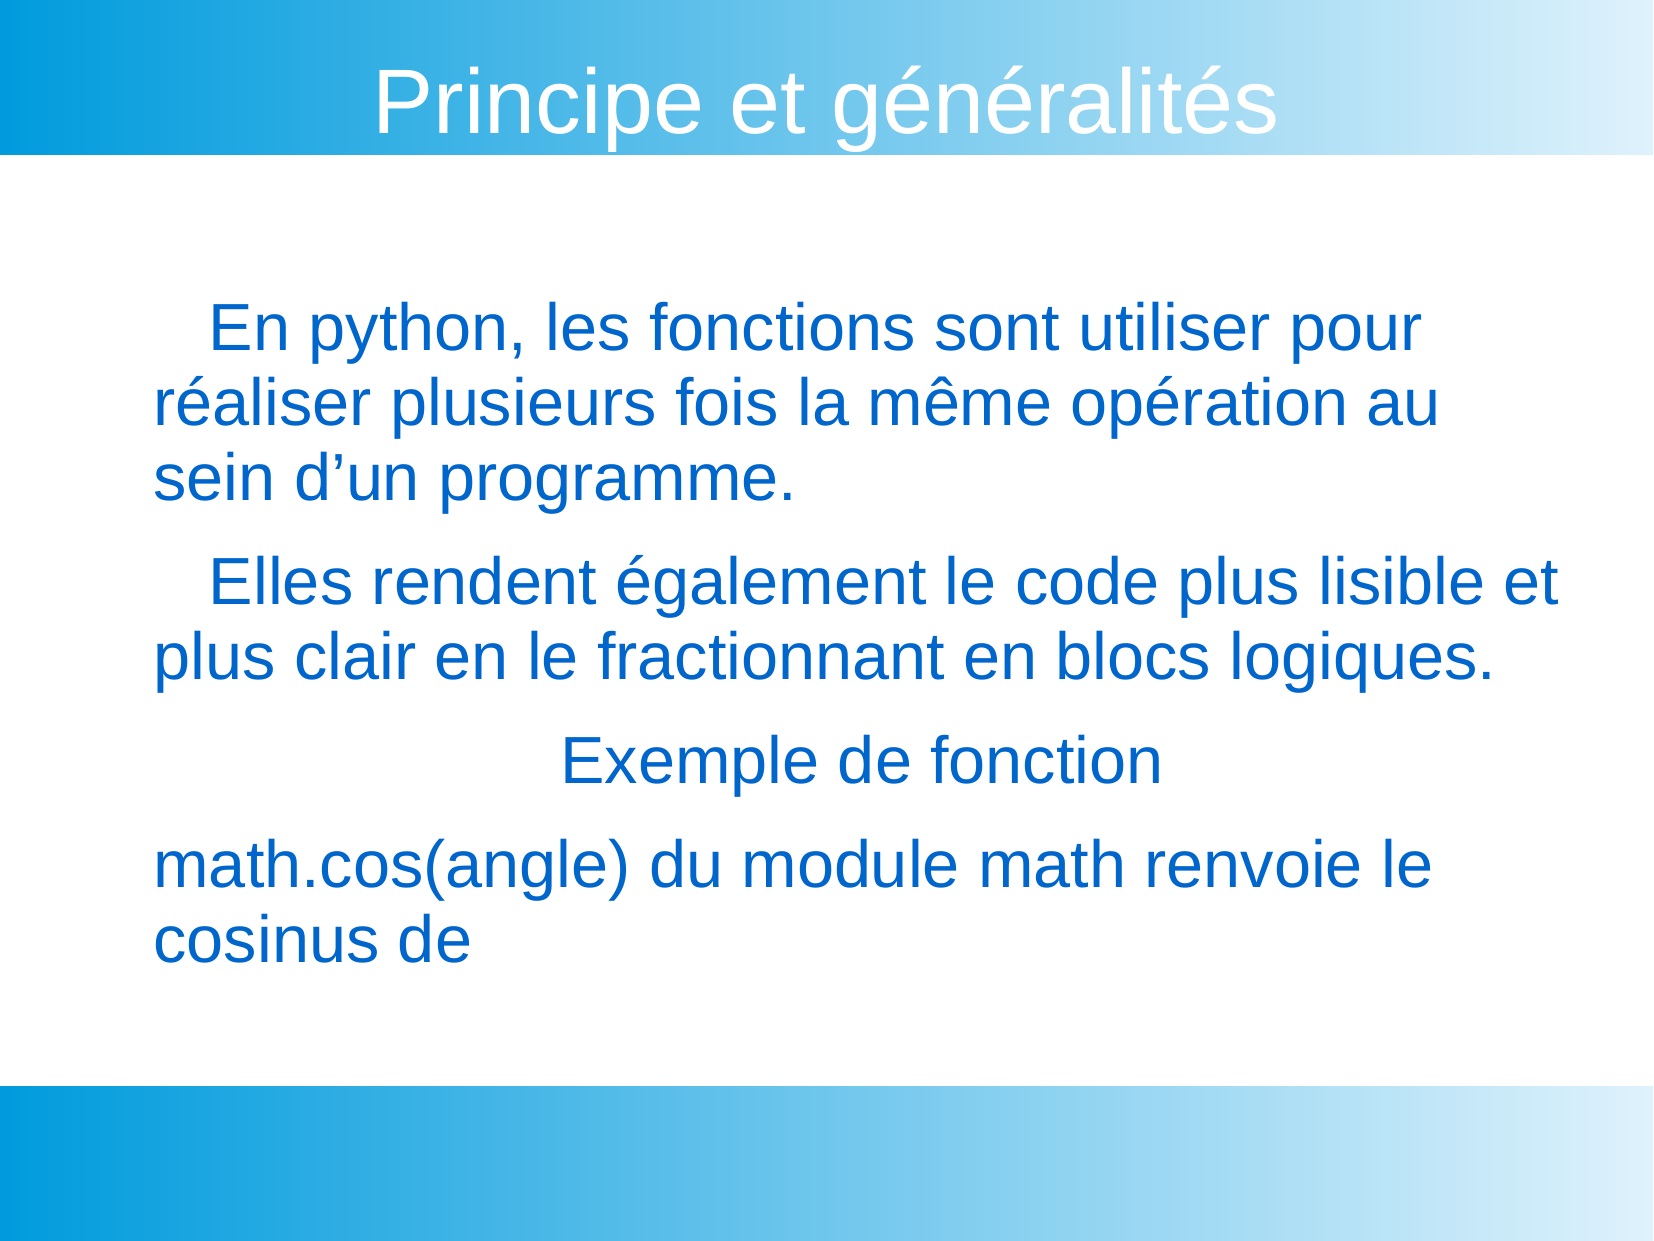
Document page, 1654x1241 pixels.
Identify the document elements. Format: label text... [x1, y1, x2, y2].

list En python, les fonctions sont utiliser pour réaliser plusieurs fois la même opération au sein d’un programme. Elles rendent également le code plus lisible et plus clair en le fractionnant en blocs logiques. Exemple de fonction math.cos(angle) du module math renvoie le cosinus de [82, 290, 1571, 1010]
title Principe et généralités [82, 49, 1571, 155]
